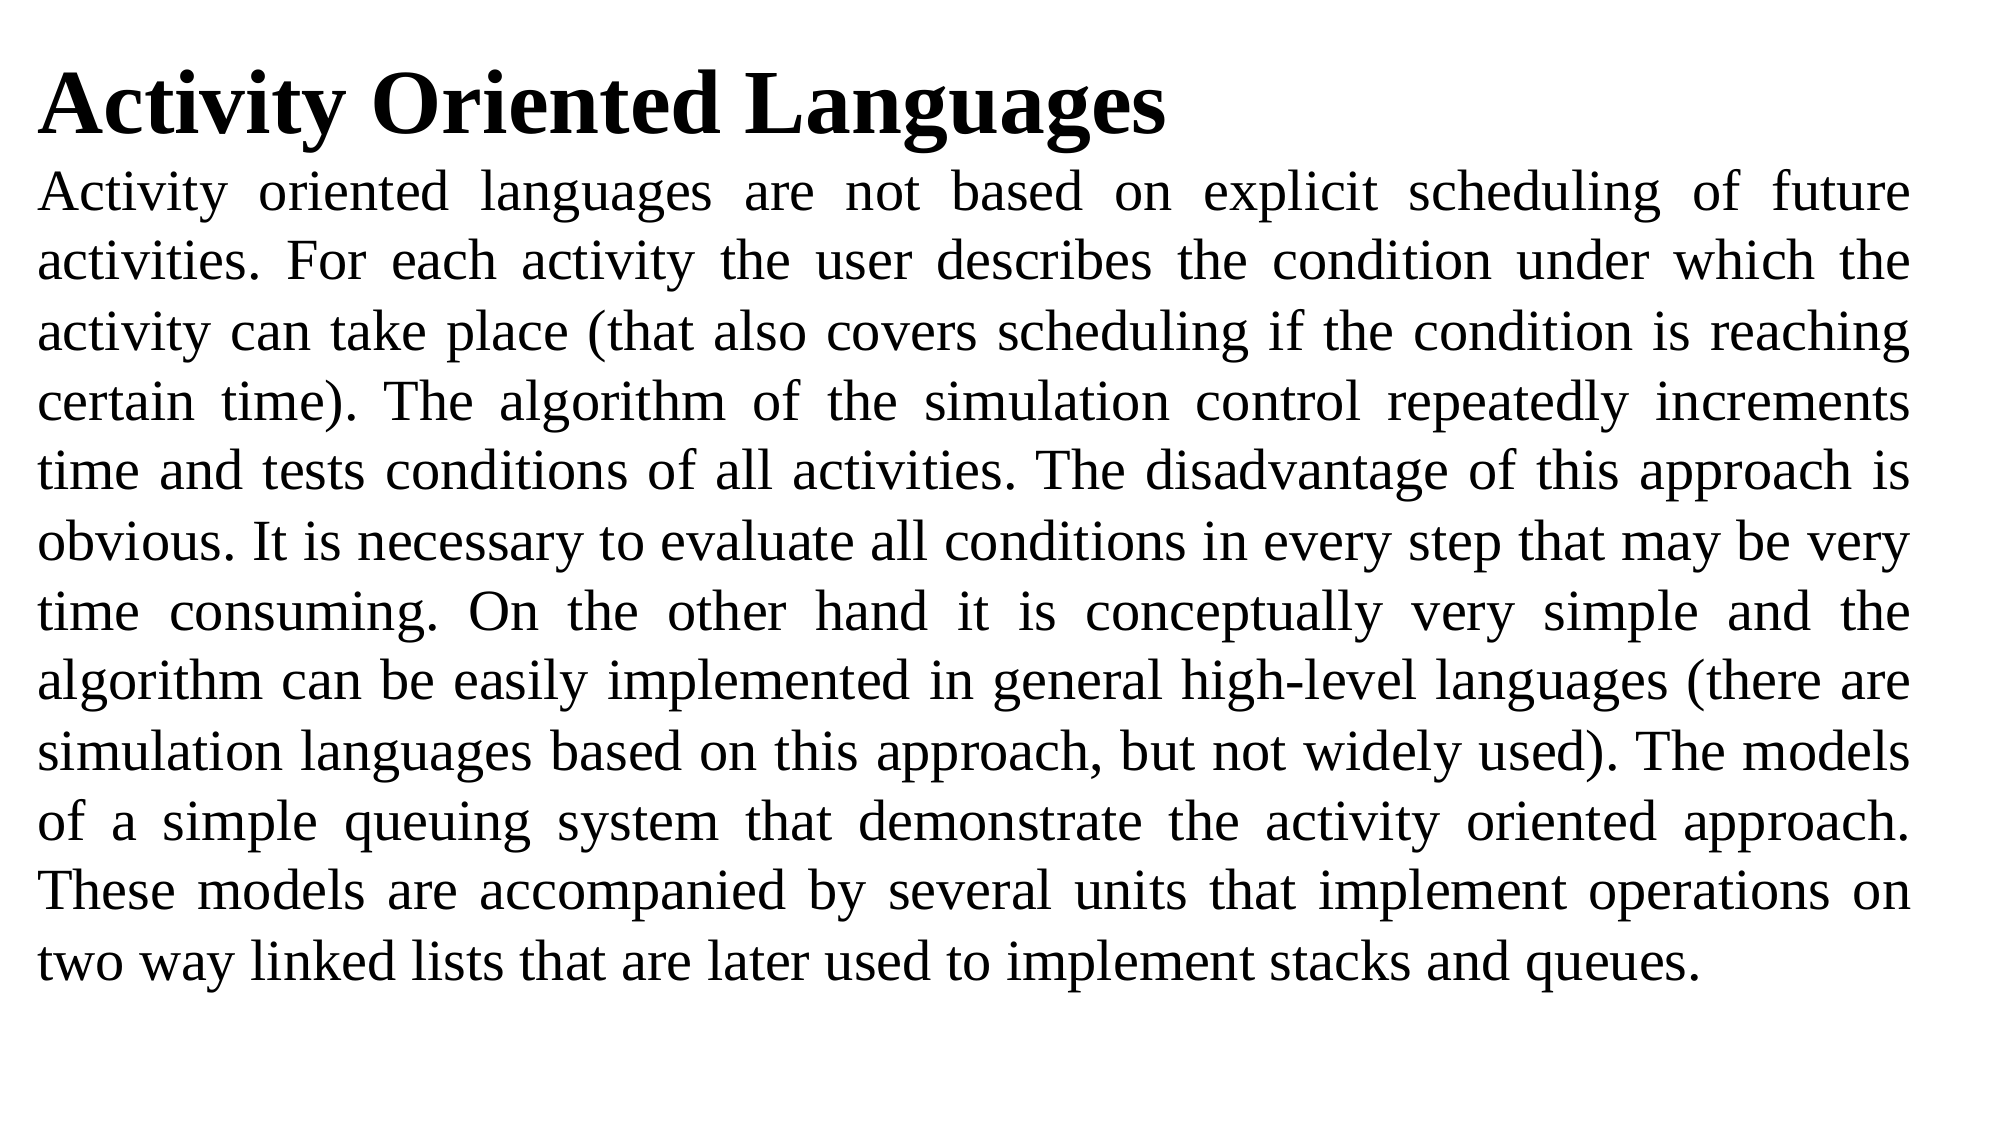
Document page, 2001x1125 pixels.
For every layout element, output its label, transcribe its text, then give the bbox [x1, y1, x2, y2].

text_box Activity Oriented Languages Activity oriented languages are not based on explicit scheduling of future activities. For each activity the user describes the condition under which the activity can take place (that also covers scheduling if the condition is reaching certain time). The algorithm of the simulation control repeatedly increments time and tests conditions of all activities. The disadvantage of this approach is obvious. It is necessary to evaluate all conditions in every step that may be very time consuming. On the other hand it is conceptually very simple and the algorithm can be easily implemented in general high-level languages (there are simulation languages based on this approach, but not widely used). The models of a simple queuing system that demonstrate the activity oriented approach. These models are accompanied by several units that implement operations on two way linked lists that are later used to implement stacks and queues. [22, 34, 1930, 999]
